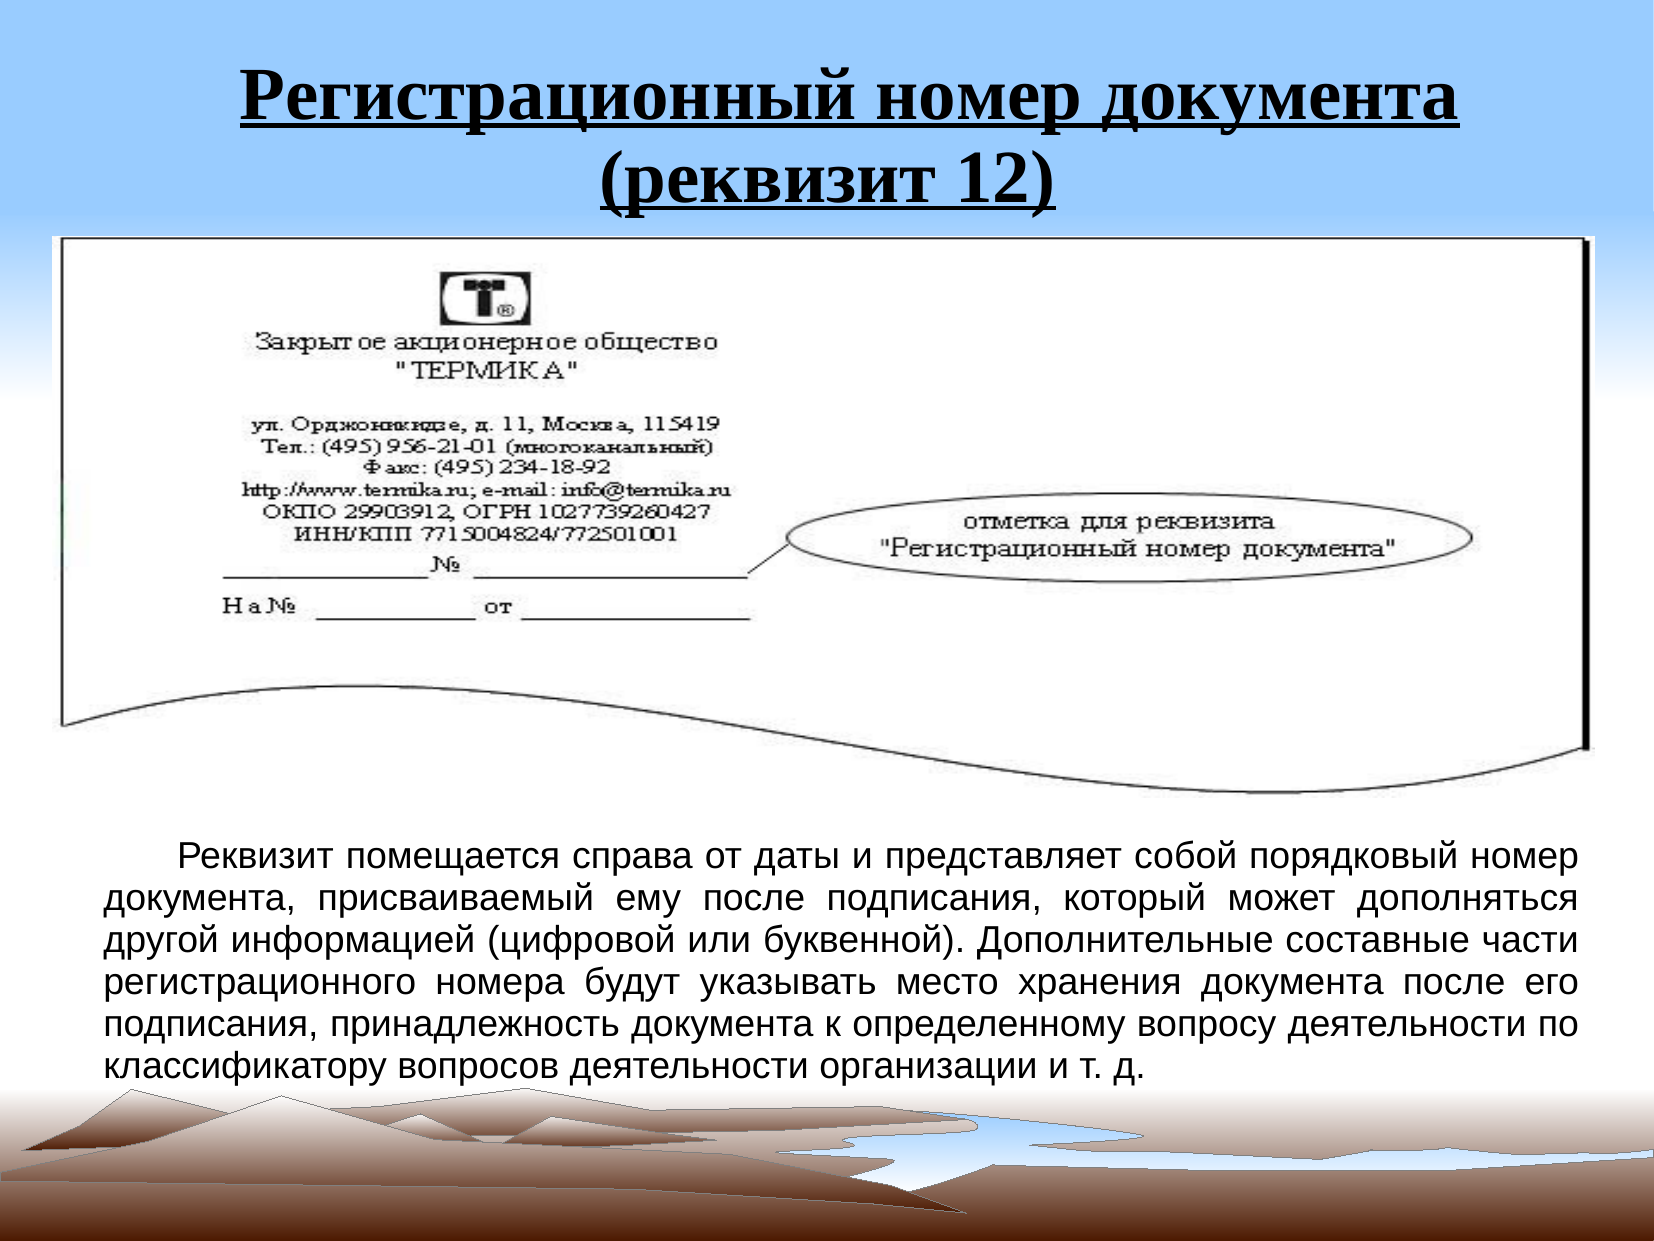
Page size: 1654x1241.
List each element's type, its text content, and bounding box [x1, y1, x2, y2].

text_box Реквизит помещается справа от даты и представляет собой порядковый номер документа, присваиваемый ему после подписания, который может дополняться другой информацией (цифровой или буквенной). Дополнительные составные части регистрационного номера будут указывать место хранения документа после его подписания, принадлежность документа к определенному вопросу деятельности по классификатору вопросов деятельности организации и т. д. [88, 826, 1595, 1241]
title Регистрационный номер документа (реквизит 12) [121, 41, 1534, 229]
picture [52, 236, 1595, 798]
